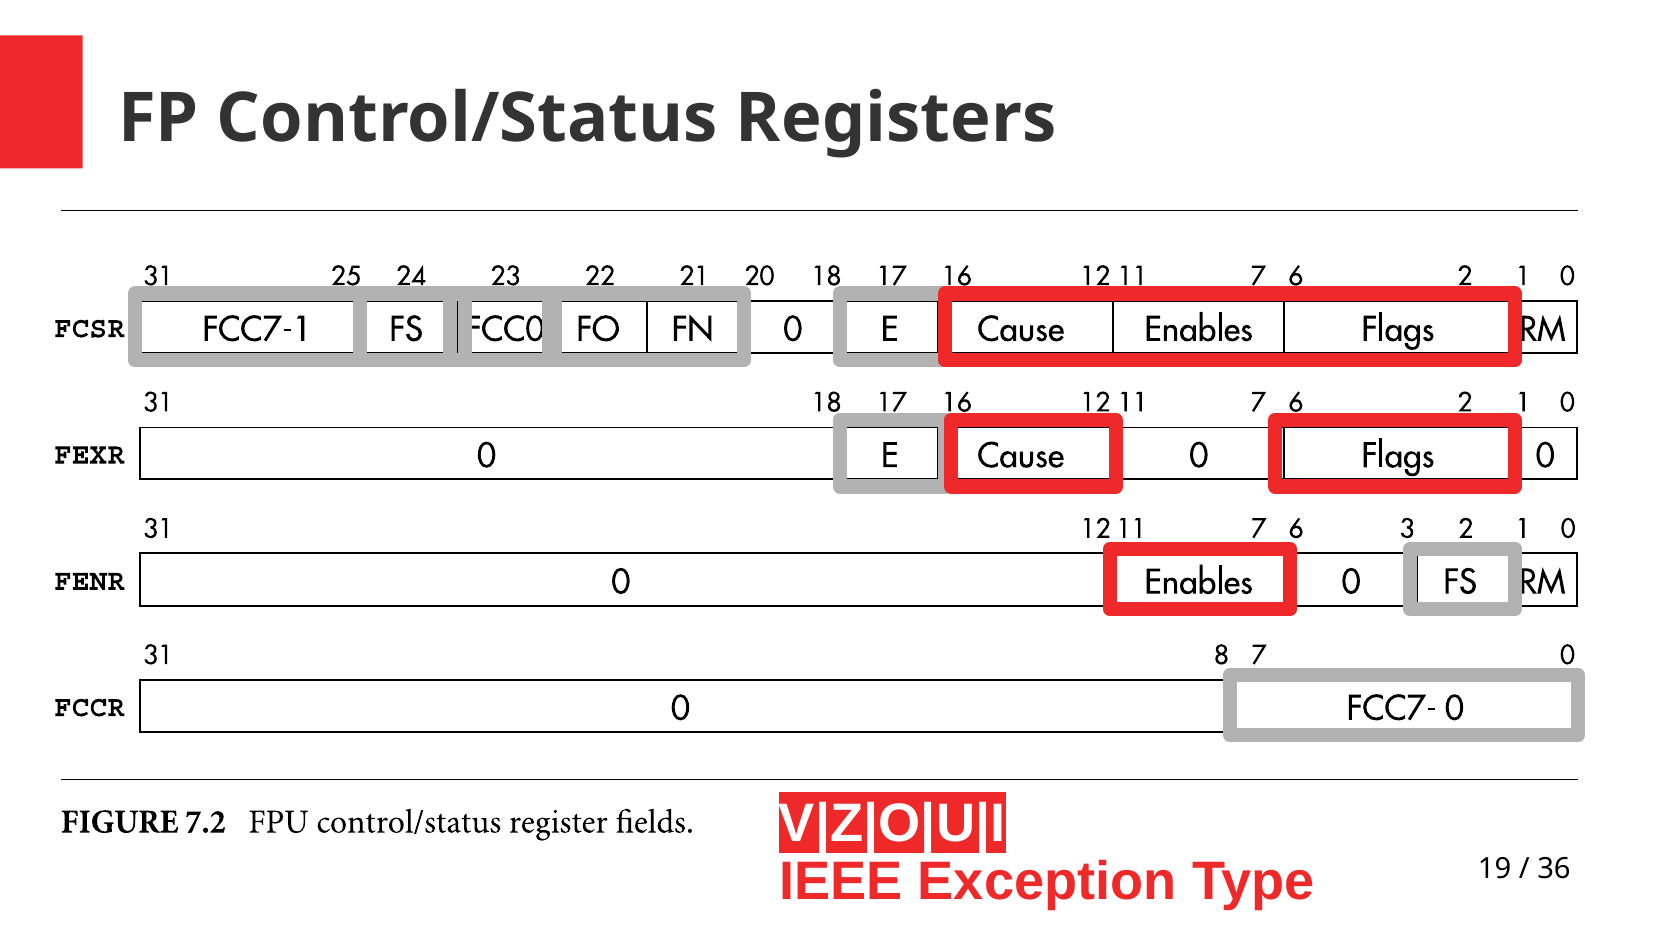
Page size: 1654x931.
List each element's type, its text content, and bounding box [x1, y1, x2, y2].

picture [55, 209, 1579, 841]
text_box IEEE Exception Type [764, 843, 1331, 910]
title FP Control/Status Registers [118, 37, 1571, 193]
picture [1237, 682, 1571, 728]
